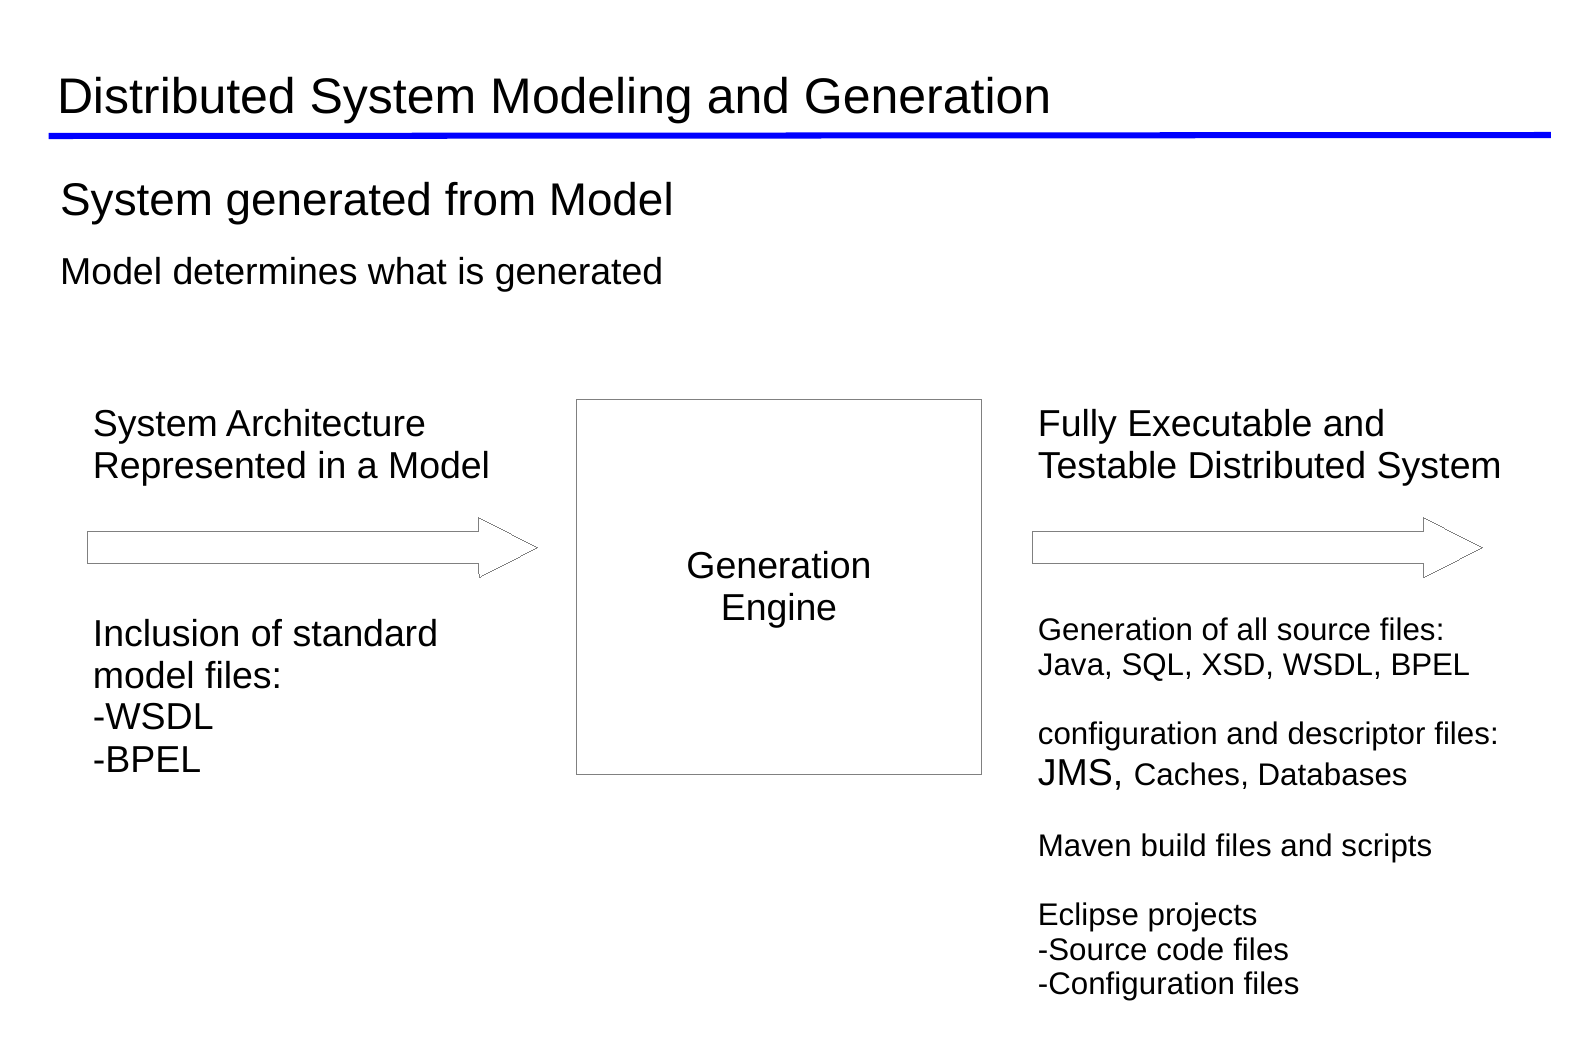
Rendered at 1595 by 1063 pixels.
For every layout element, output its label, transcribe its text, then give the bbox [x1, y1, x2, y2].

text_box [87, 517, 538, 578]
text_box System Architecture Represented in a Model Inclusion of standard model files: -WSDL -BPEL [78, 394, 505, 789]
text_box Model determines what is generated [45, 243, 678, 343]
text_box Generation Engine [576, 399, 982, 775]
text_box Fully Executable and Testable Distributed System Generation of all source files: Java, SQL, XSD, WSDL, BPEL configuration and descriptor files: JMS, Caches, Databases Maven build files and scripts Eclipse projects -Source code files -Configuration files [1023, 394, 1517, 1010]
text_box Distributed System Modeling and Generation [42, 60, 1067, 132]
text_box System generated from Model [45, 166, 689, 233]
text_box [1032, 517, 1483, 578]
